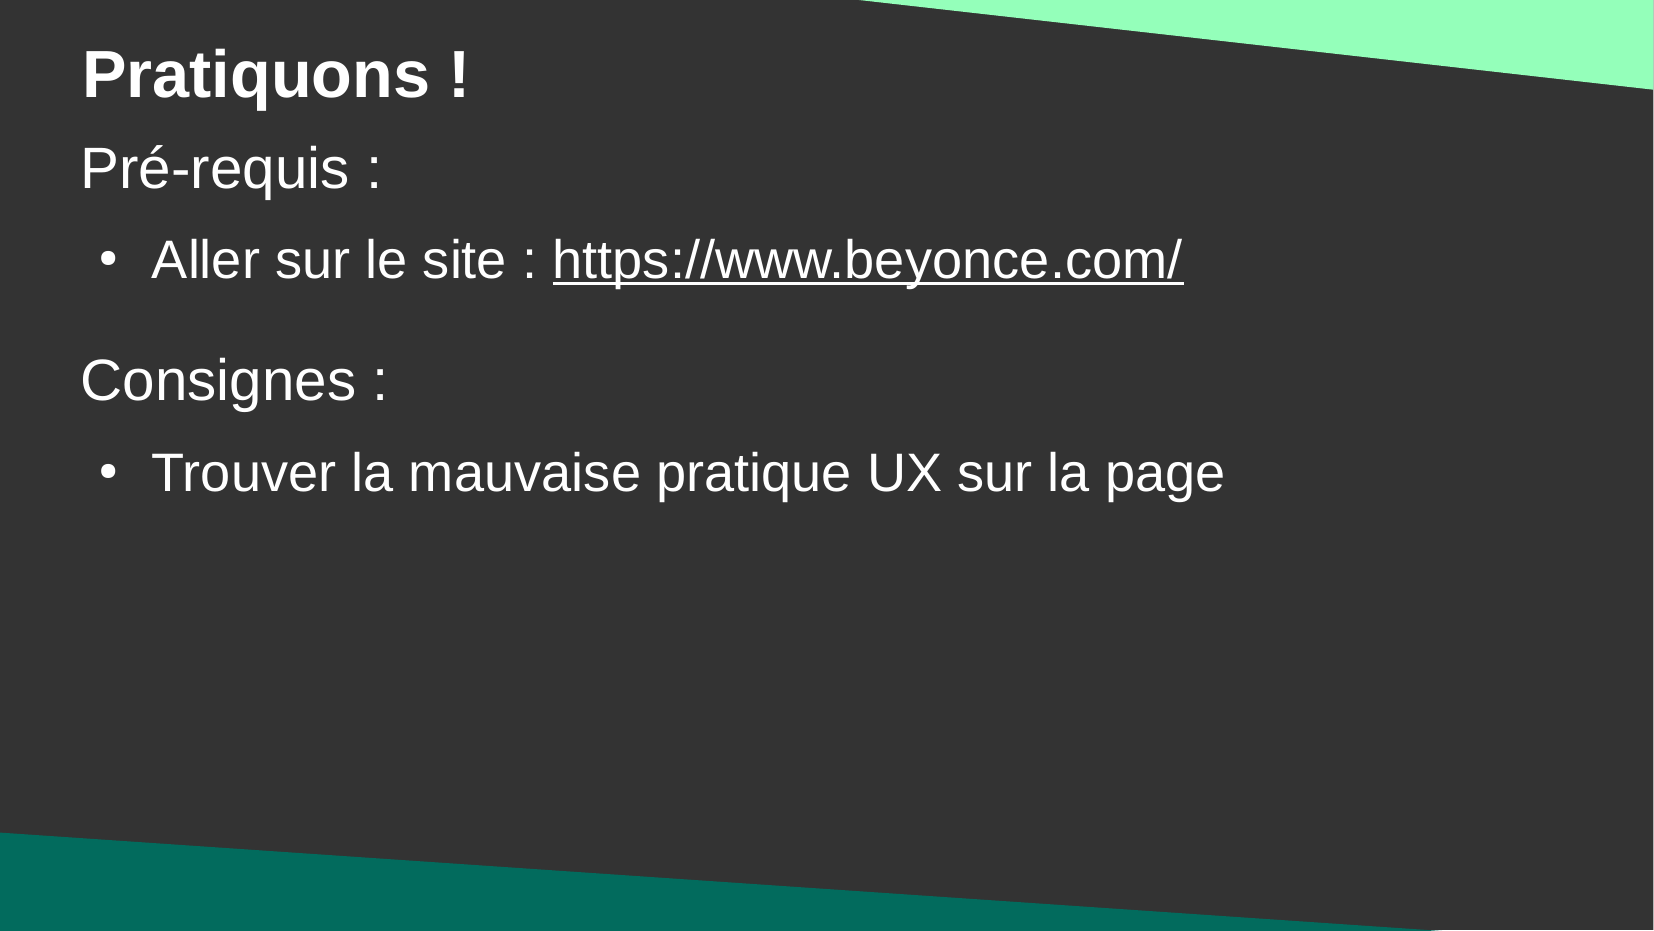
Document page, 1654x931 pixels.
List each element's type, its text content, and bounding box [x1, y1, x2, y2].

list Consignes : Trouver la mauvaise pratique UX sur la page [80, 348, 1620, 508]
text_box [858, 0, 1654, 90]
list Pré-requis : Aller sur le site : https://www.beyonce.com/ [80, 135, 1620, 296]
title Pratiquons ! [82, 37, 1571, 114]
